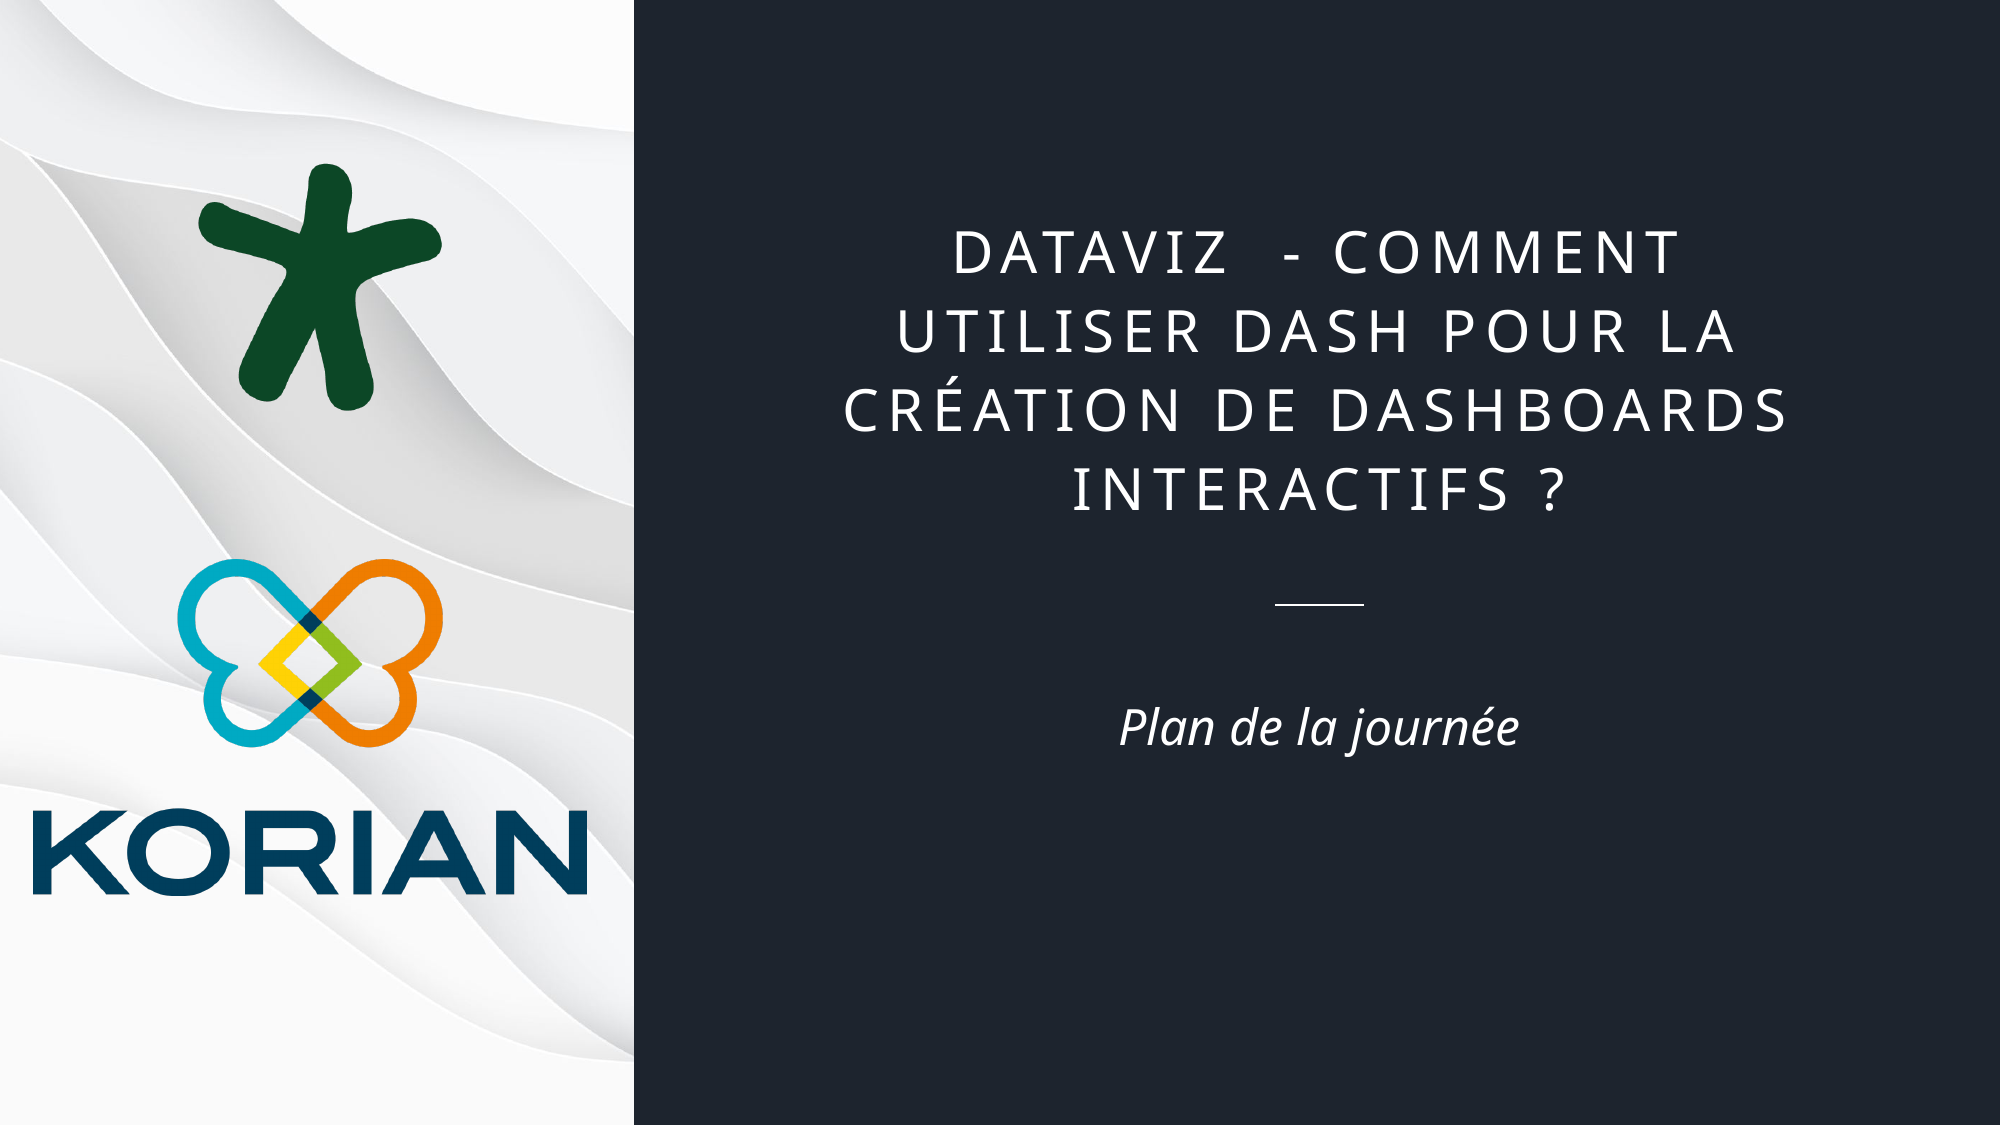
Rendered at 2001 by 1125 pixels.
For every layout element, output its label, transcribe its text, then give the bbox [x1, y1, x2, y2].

text_box [634, 0, 2000, 1125]
picture [0, 0, 634, 1125]
subtitle Plan de la journée [817, 674, 1822, 947]
title Dataviz - Comment utiliser Dash pour la création de dashboards interactifs ? [817, 177, 1822, 528]
